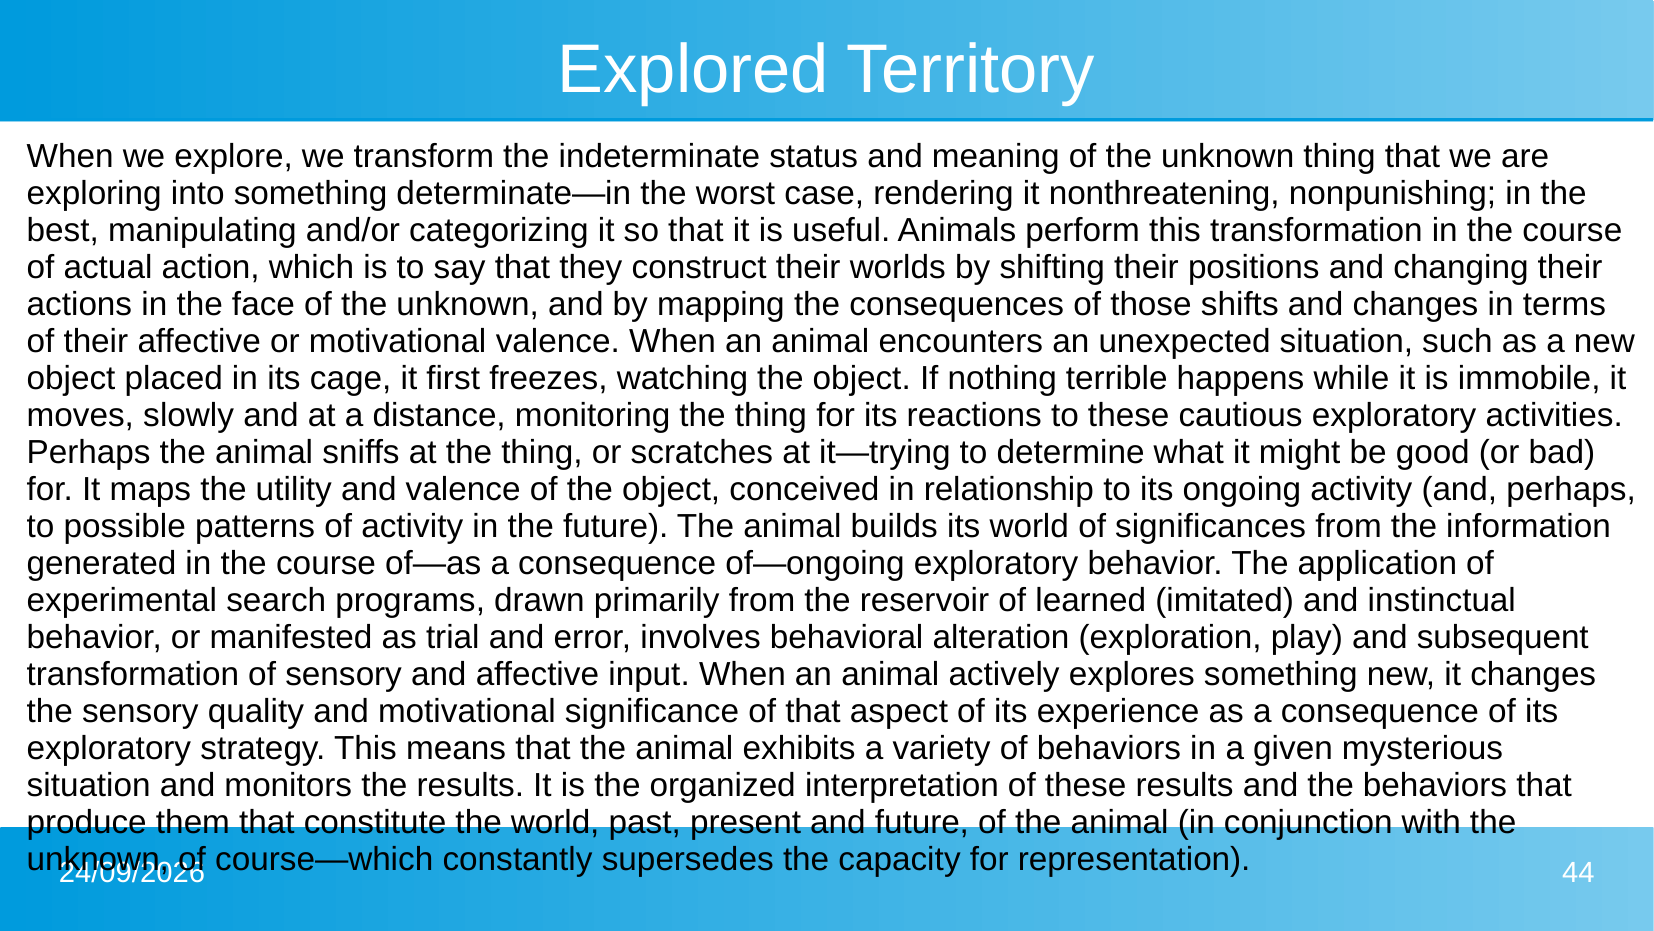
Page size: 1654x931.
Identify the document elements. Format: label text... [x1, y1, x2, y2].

text_box When we explore, we transform the indeterminate status and meaning of the unknown thing that we are exploring into something determinate—in the worst case, rendering it nonthreatening, nonpunishing; in the best, manipulating and/or categorizing it so that it is useful. Animals perform this transformation in the course of actual action, which is to say that they construct their worlds by shifting their positions and changing their actions in the face of the unknown, and by mapping the consequences of those shifts and changes in terms of their affective or motivational valence. When an animal encounters an unexpected situation, such as a new object placed in its cage, it first freezes, watching the object. If nothing terrible happens while it is immobile, it moves, slowly and at a distance, monitoring the thing for its reactions to these cautious exploratory activities. Perhaps the animal sniffs at the thing, or scratches at it—trying to determine what it might be good (or bad) for. It maps the utility and valence of the object, conceived in relationship to its ongoing activity (and, perhaps, to possible patterns of activity in the future). The animal builds its world of significances from the information generated in the course of—as a consequence of—ongoing exploratory behavior. The application of experimental search programs, drawn primarily from the reservoir of learned (imitated) and instinctual behavior, or manifested as trial and error, involves behavioral alteration (exploration, play) and subsequent transformation of sensory and affective input. When an animal actively explores something new, it changes the sensory quality and motivational significance of that aspect of its experience as a consequence of its exploratory strategy. This means that the animal exhibits a variety of behaviors in a given mysterious situation and monitors the results. It is the organized interpretation of these results and the behaviors that produce them that constitute the world, past, present and future, of the animal (in conjunction with the unknown, of course—which constantly supersedes the capacity for representation). [11, 129, 1654, 923]
title Explored Territory [59, 29, 1595, 108]
